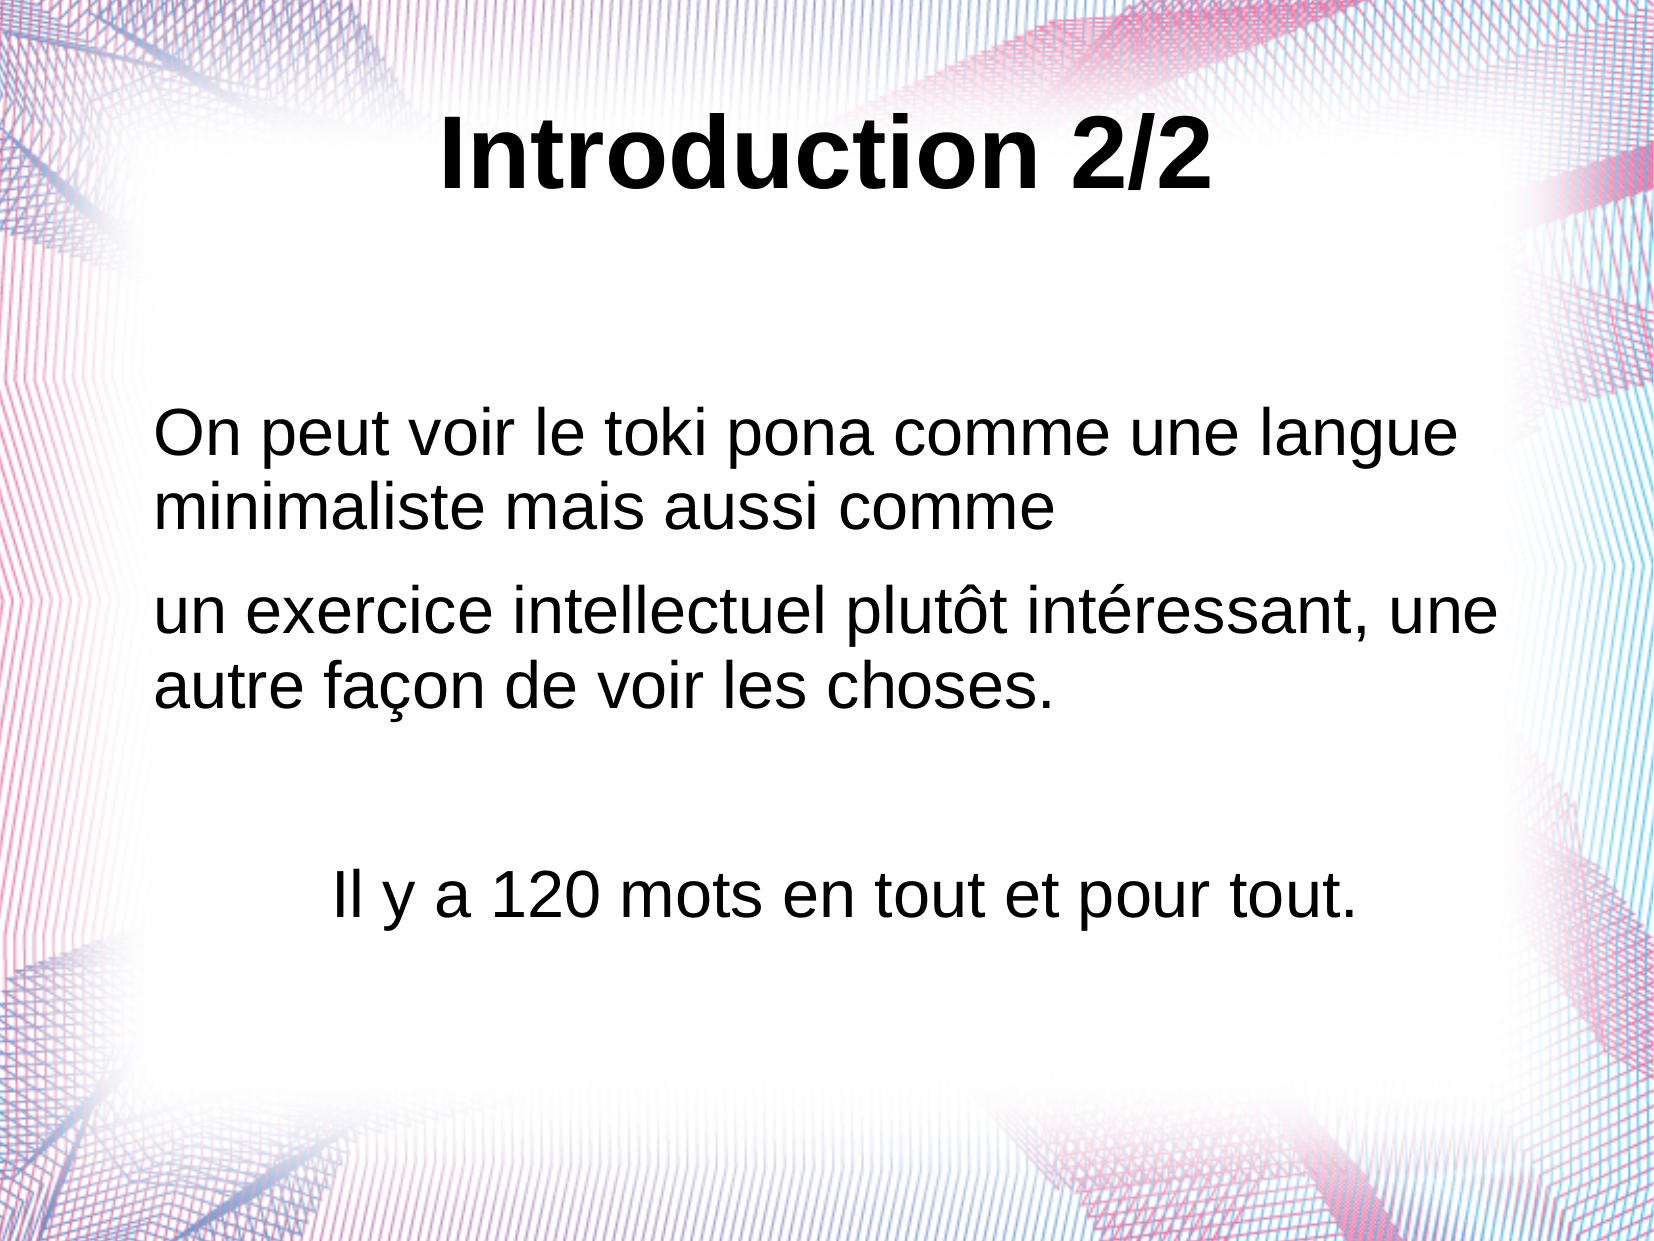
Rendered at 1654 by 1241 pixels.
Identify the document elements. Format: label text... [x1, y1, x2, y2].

list On peut voir le toki pona comme une langue minimaliste mais aussi comme un exercice intellectuel plutôt intéressant, une autre façon de voir les choses. Il y a 120 mots en tout et pour tout. [82, 290, 1538, 1037]
title Introduction 2/2 [82, 49, 1571, 257]
picture [0, 0, 1654, 1241]
